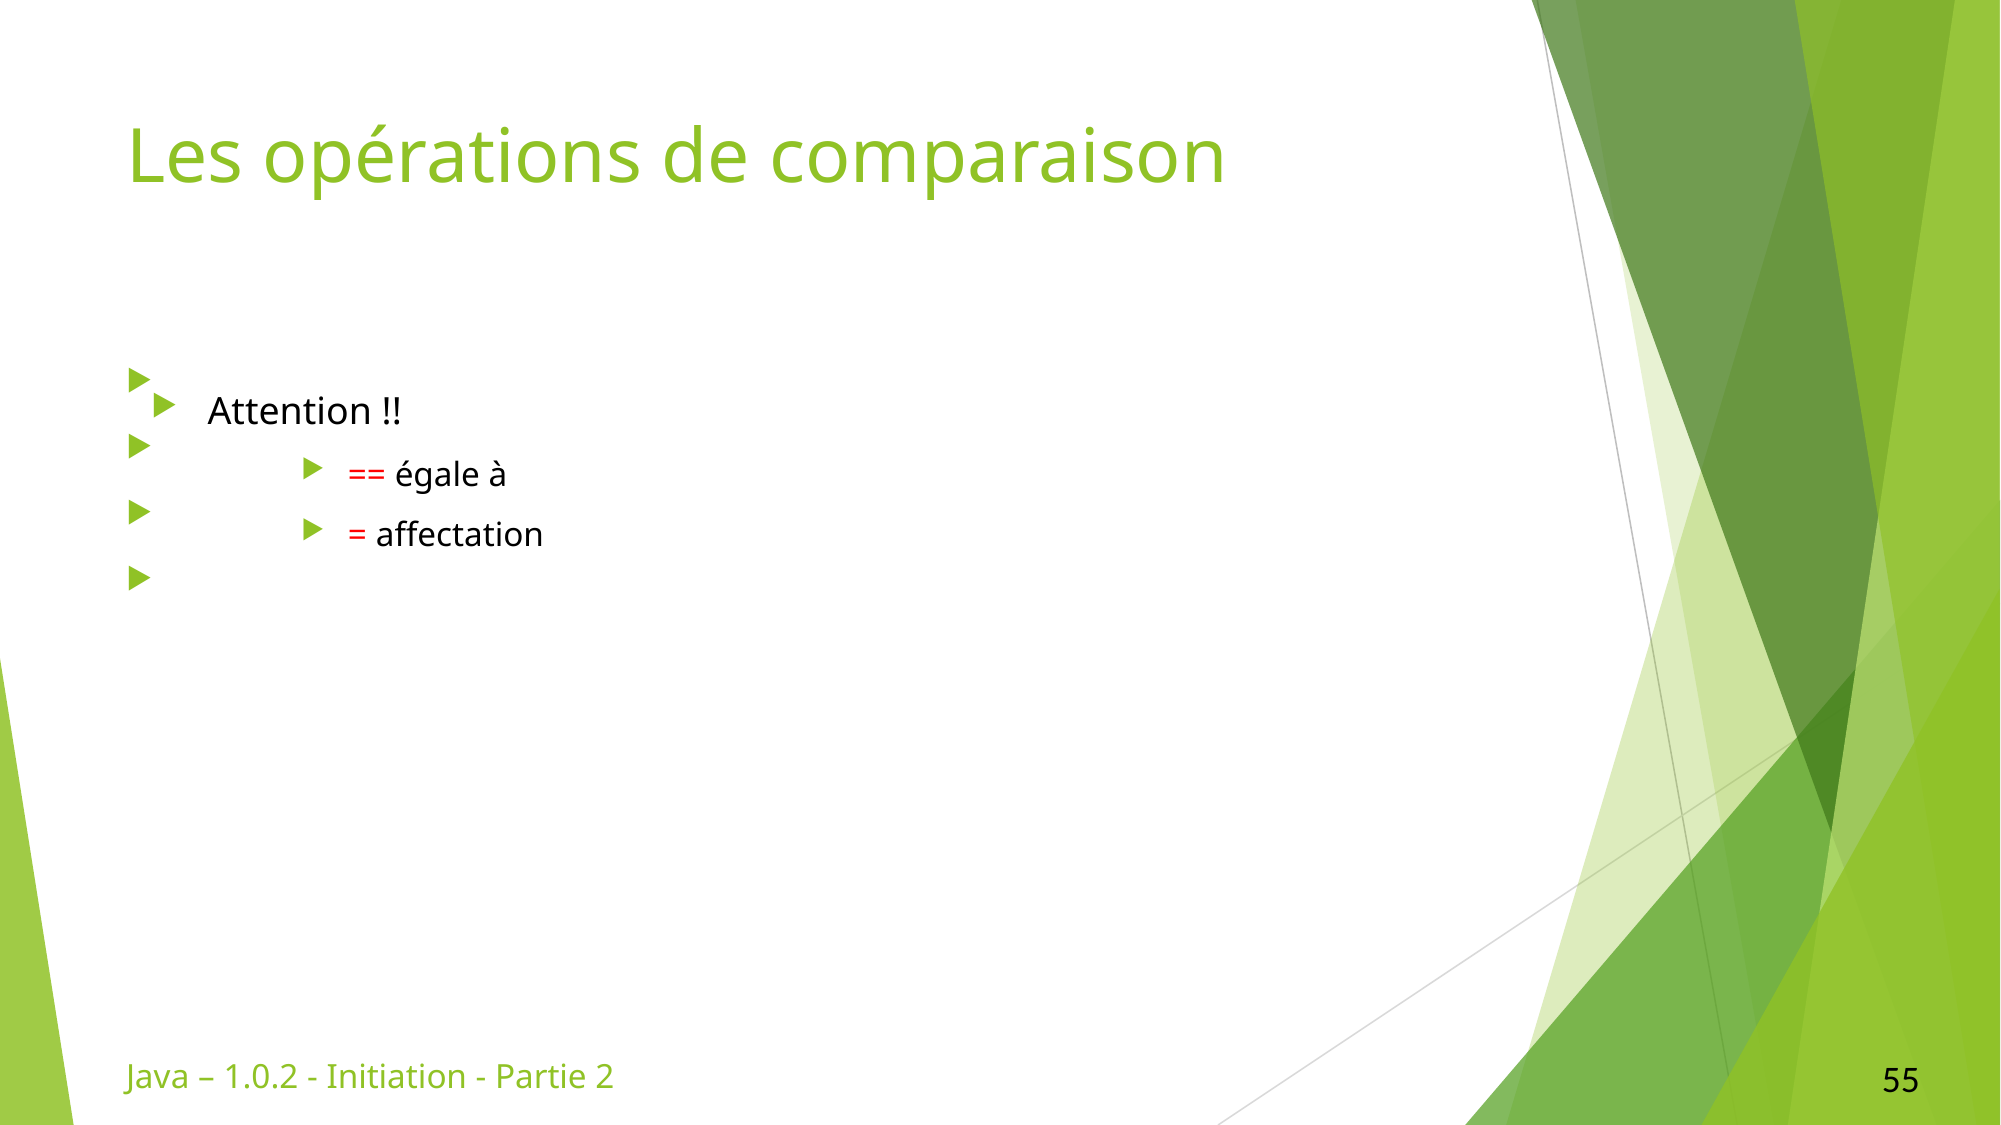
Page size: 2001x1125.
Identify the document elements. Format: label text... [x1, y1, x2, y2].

text_box Java – 1.0.2 - Initiation - Partie 2 [111, 1047, 1094, 1109]
title Les opérations de comparaison [111, 99, 1522, 317]
text_box Attention !! == égale à = affectation [136, 379, 1547, 1017]
text_box [1866, 1047, 1979, 1108]
list [111, 354, 1522, 992]
